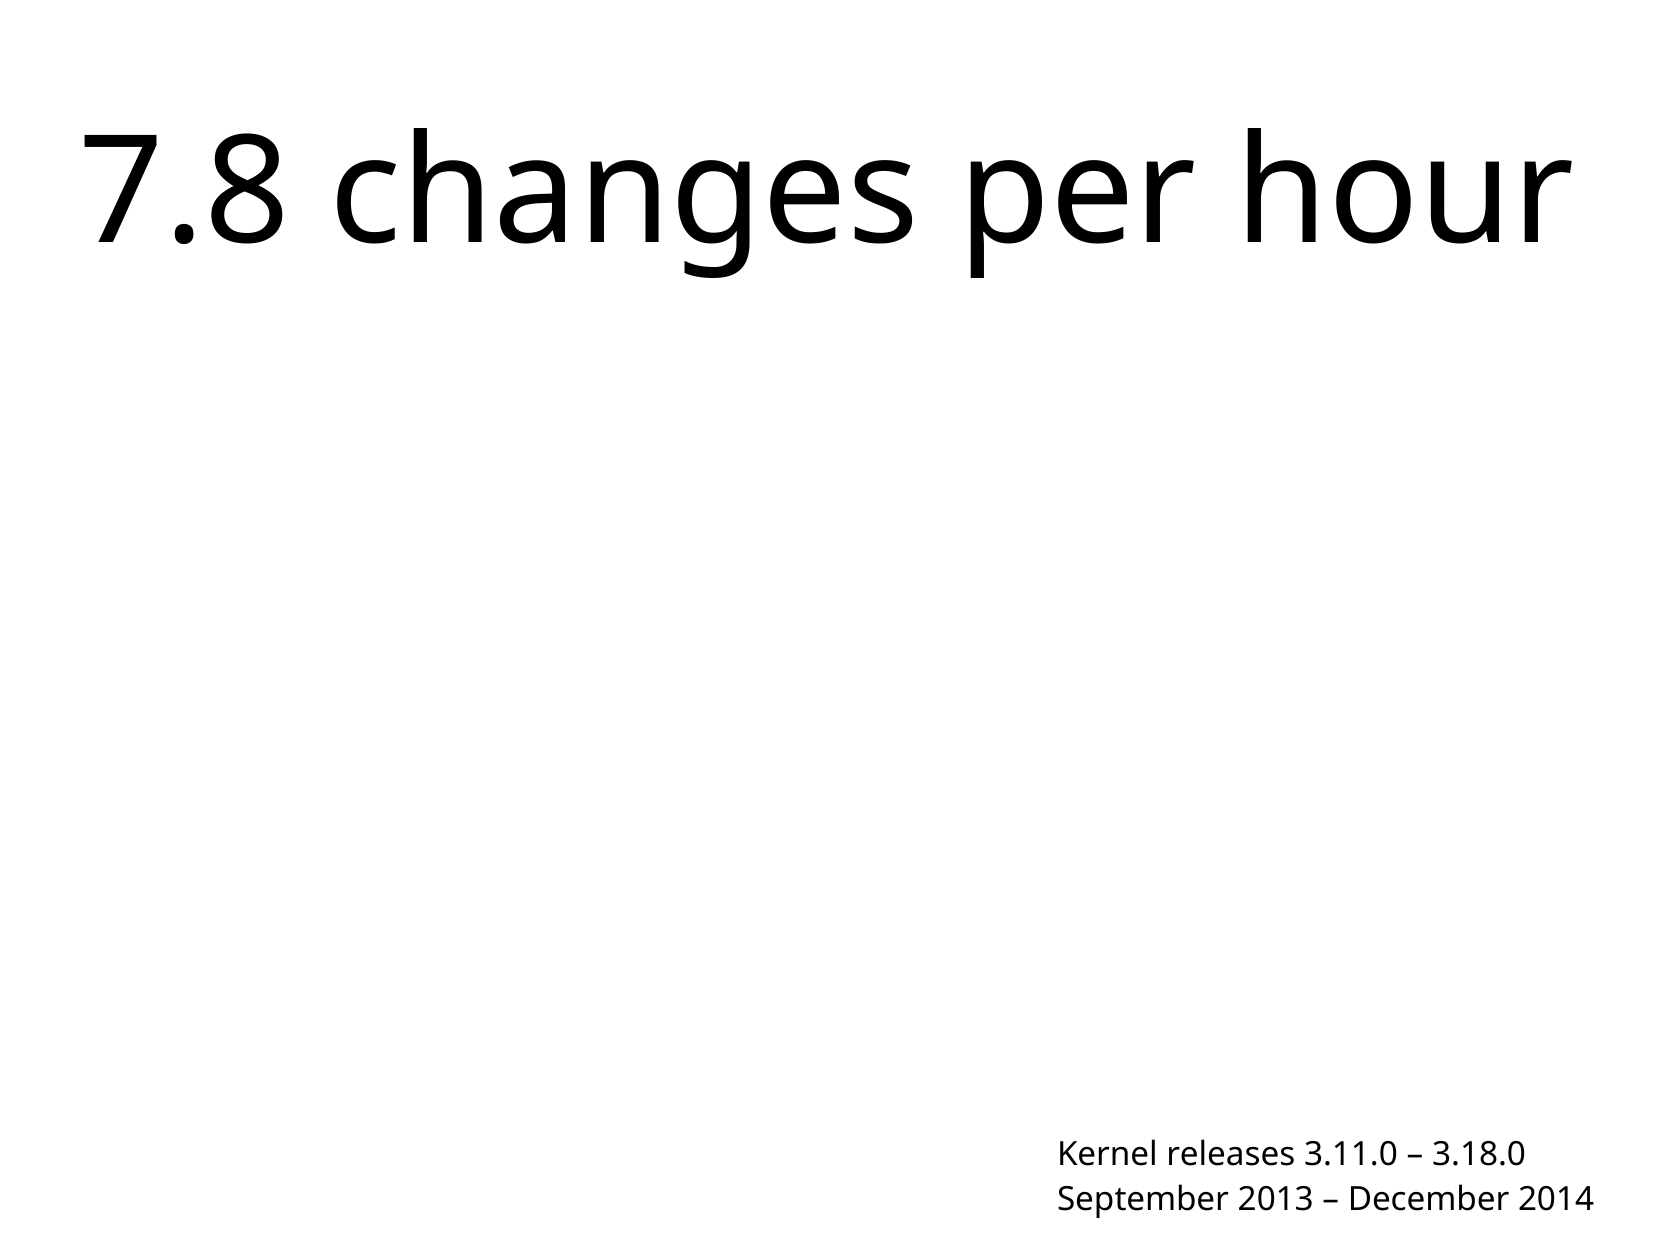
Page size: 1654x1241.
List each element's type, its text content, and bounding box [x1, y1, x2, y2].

text_box 7.8 changes per hour [63, 75, 1589, 270]
text_box Kernel releases 3.11.0 – 3.18.0 September 2013 – December 2014 [1042, 1122, 1609, 1218]
